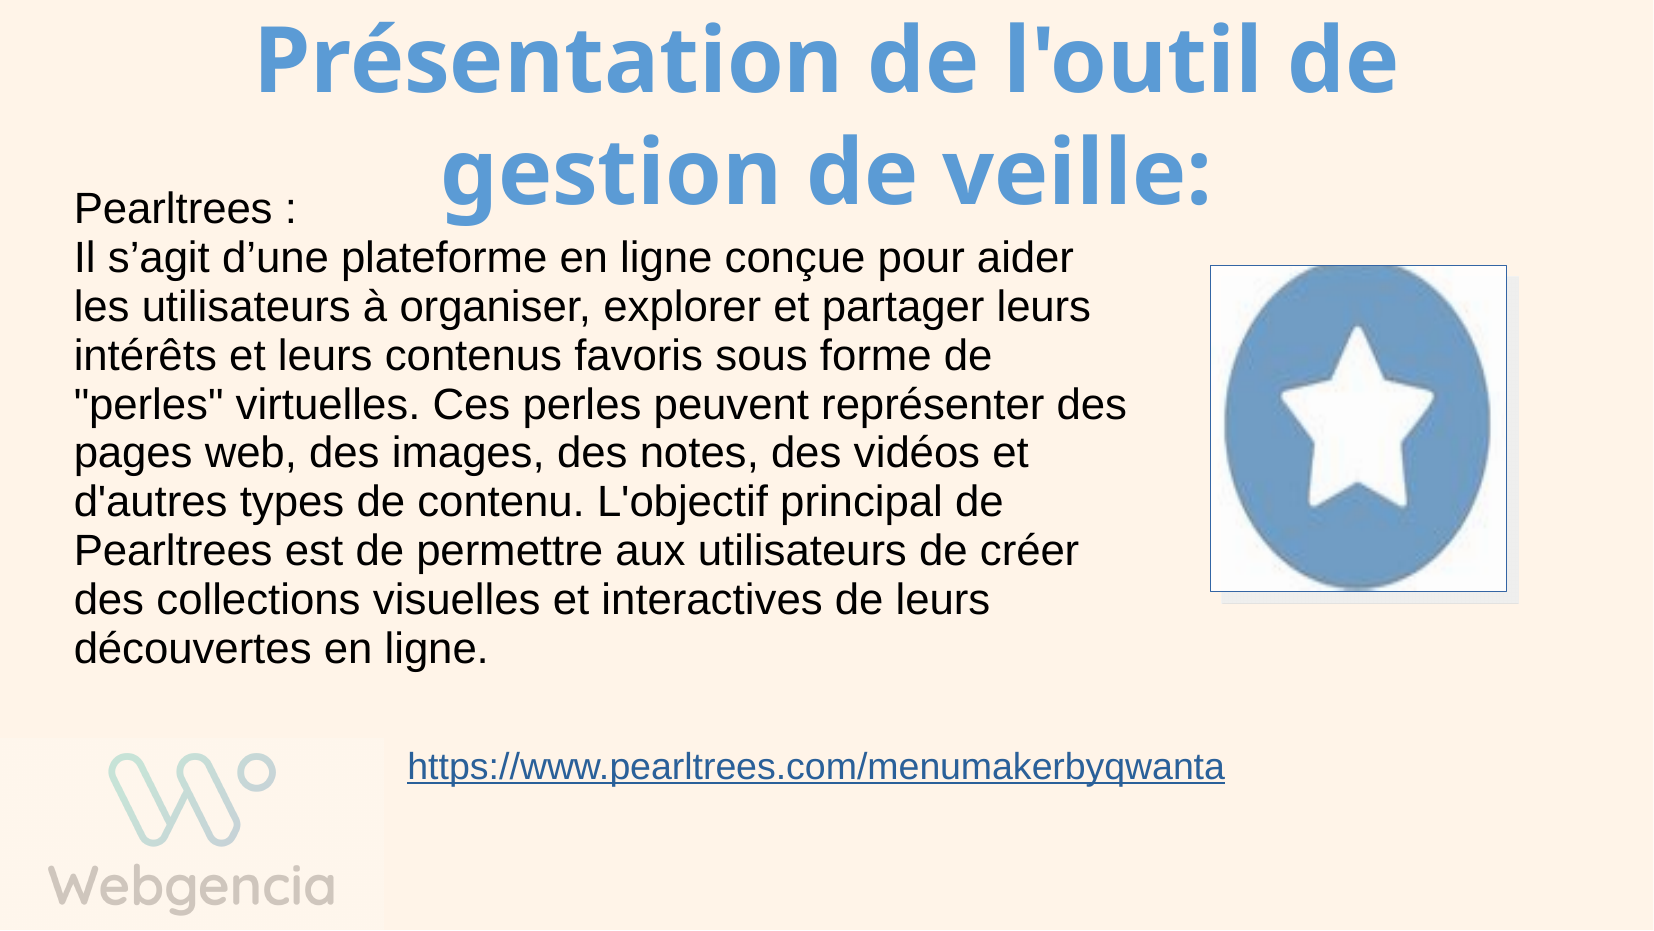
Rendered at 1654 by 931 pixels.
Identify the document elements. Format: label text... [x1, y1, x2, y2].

text_box Pearltrees : Il s’agit d’une plateforme en ligne conçue pour aider les utilisateurs à organiser, explorer et partager leurs intérêts et leurs contenus favoris sous forme de "perles" virtuelles. Ces perles peuvent représenter des pages web, des images, des notes, des vidéos et d'autres types de contenu. L'objectif principal de Pearltrees est de permettre aux utilisateurs de créer des collections visuelles et interactives de leurs découvertes en ligne. [59, 177, 1152, 739]
title Présentation de l'outil de gestion de veille: [82, 32, 1571, 198]
picture [1210, 265, 1506, 591]
picture [0, 738, 384, 931]
text_box https://www.pearltrees.com/menumakerbyqwanta [392, 738, 1241, 796]
